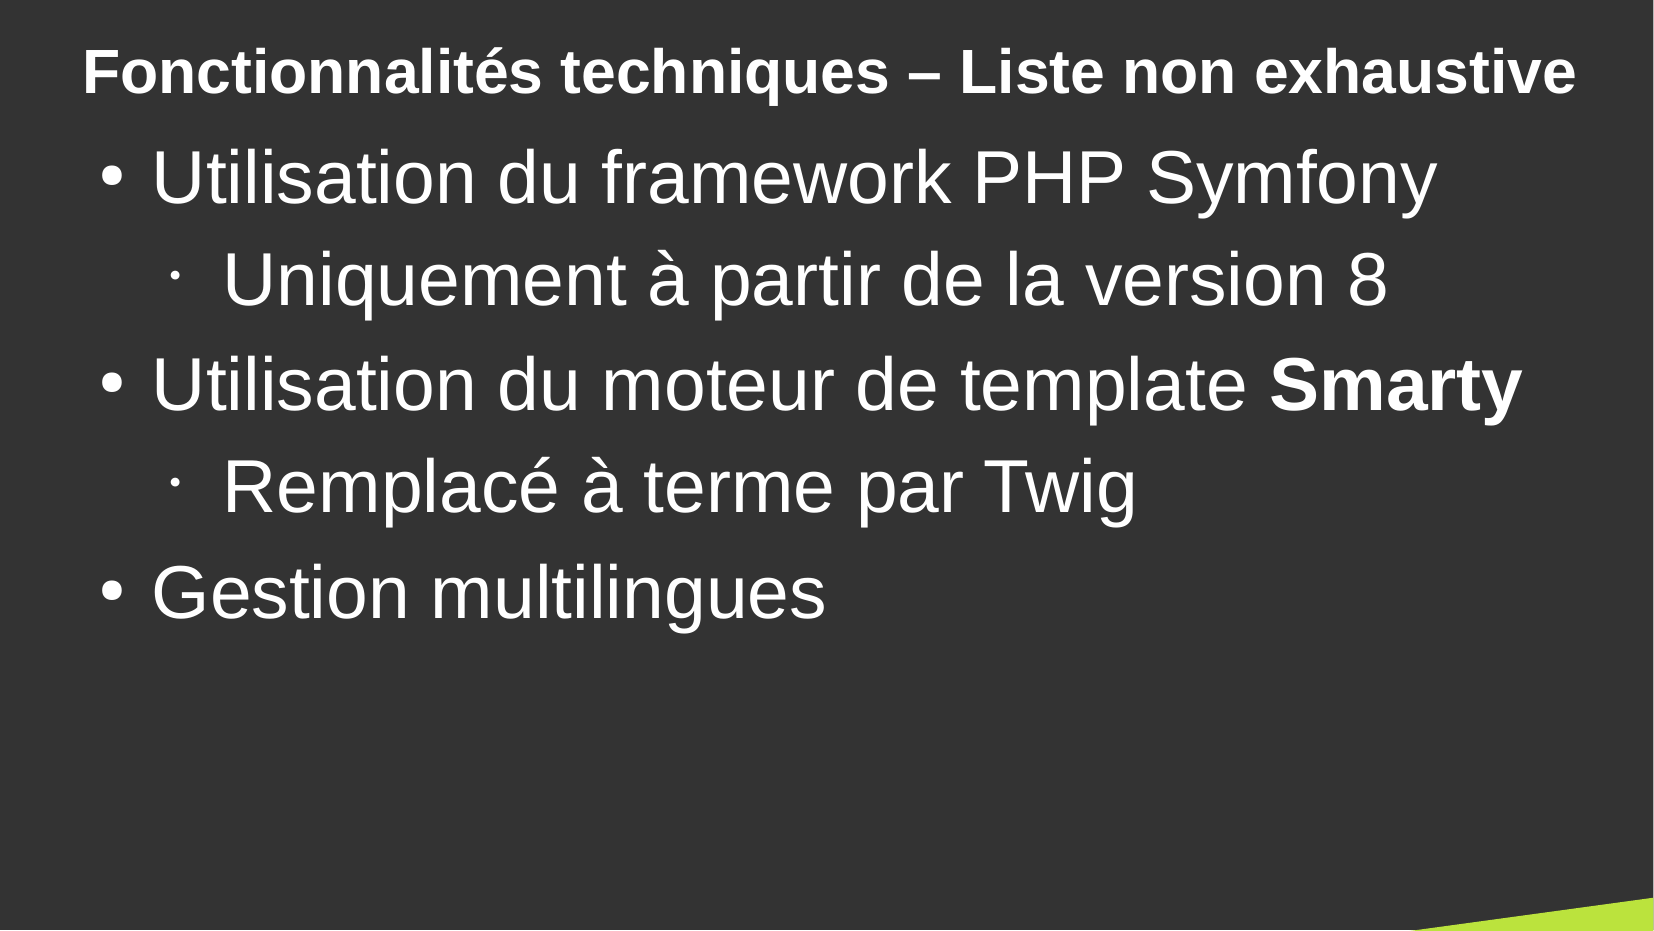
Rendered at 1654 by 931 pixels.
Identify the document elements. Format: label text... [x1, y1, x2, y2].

text_box [1409, 897, 1654, 931]
title Fonctionnalités techniques – Liste non exhaustive [82, 37, 1654, 187]
list Utilisation du framework PHP Symfony Uniquement à partir de la version 8 Utilisation du moteur de template Smarty Remplacé à terme par Twig Gestion multilingues [80, 135, 1620, 804]
